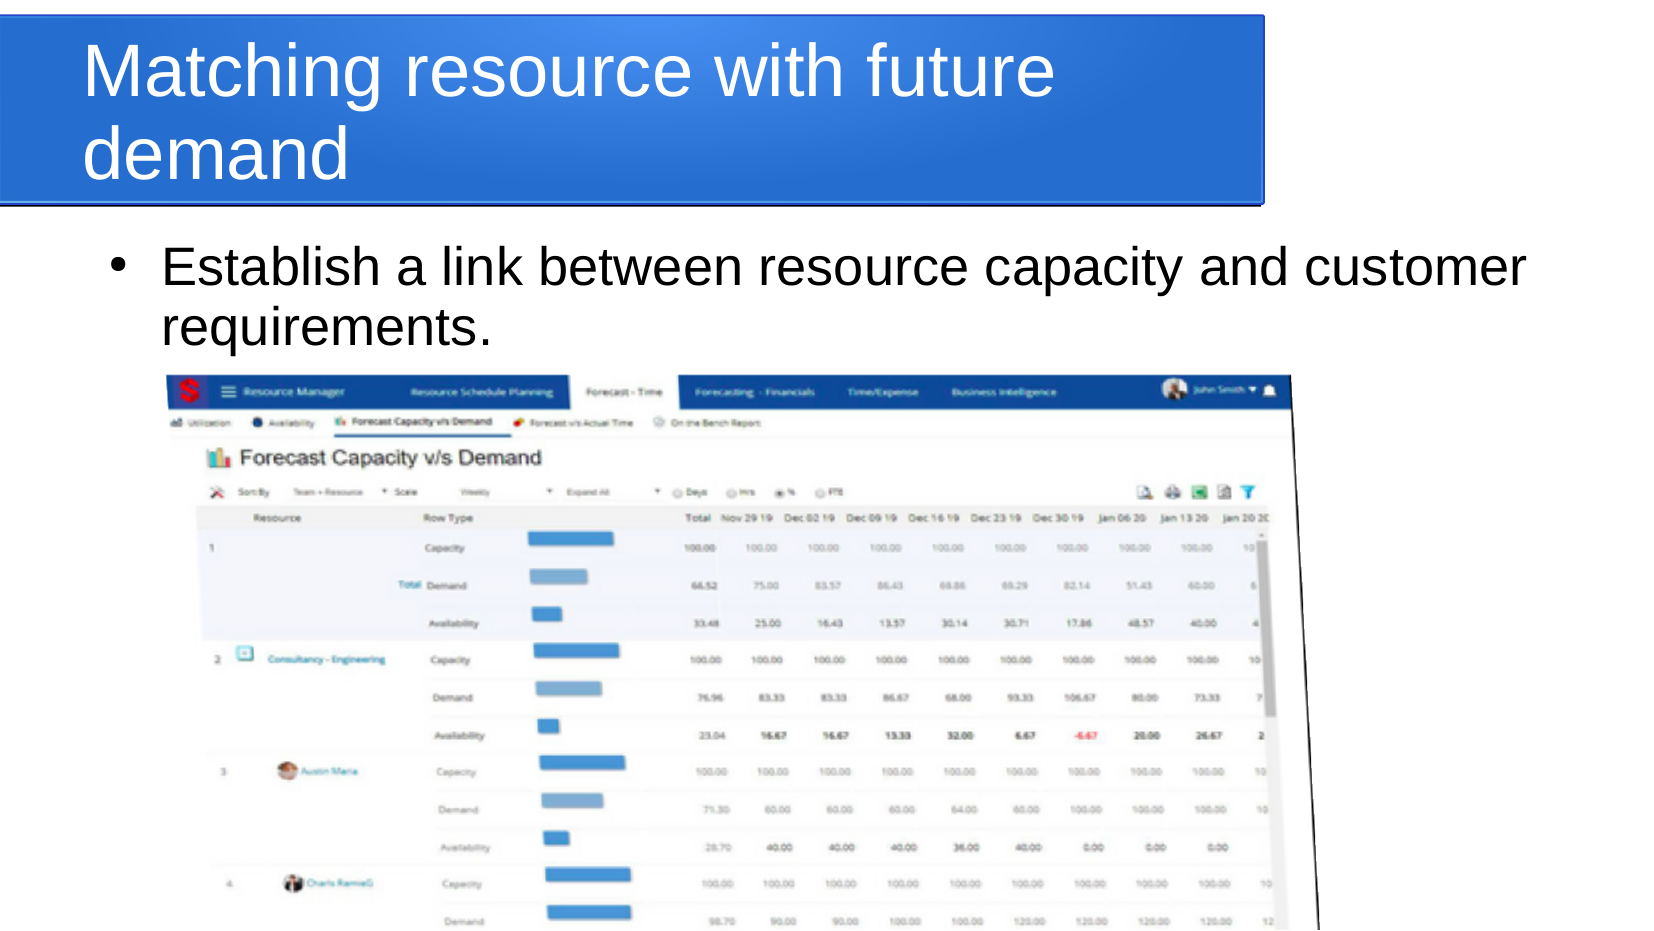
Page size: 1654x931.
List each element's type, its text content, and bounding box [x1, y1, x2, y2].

picture [165, 375, 1320, 931]
title Matching resource with future demand [82, 29, 1235, 196]
list Establish a link between resource capacity and customer requirements. [90, 235, 1580, 776]
